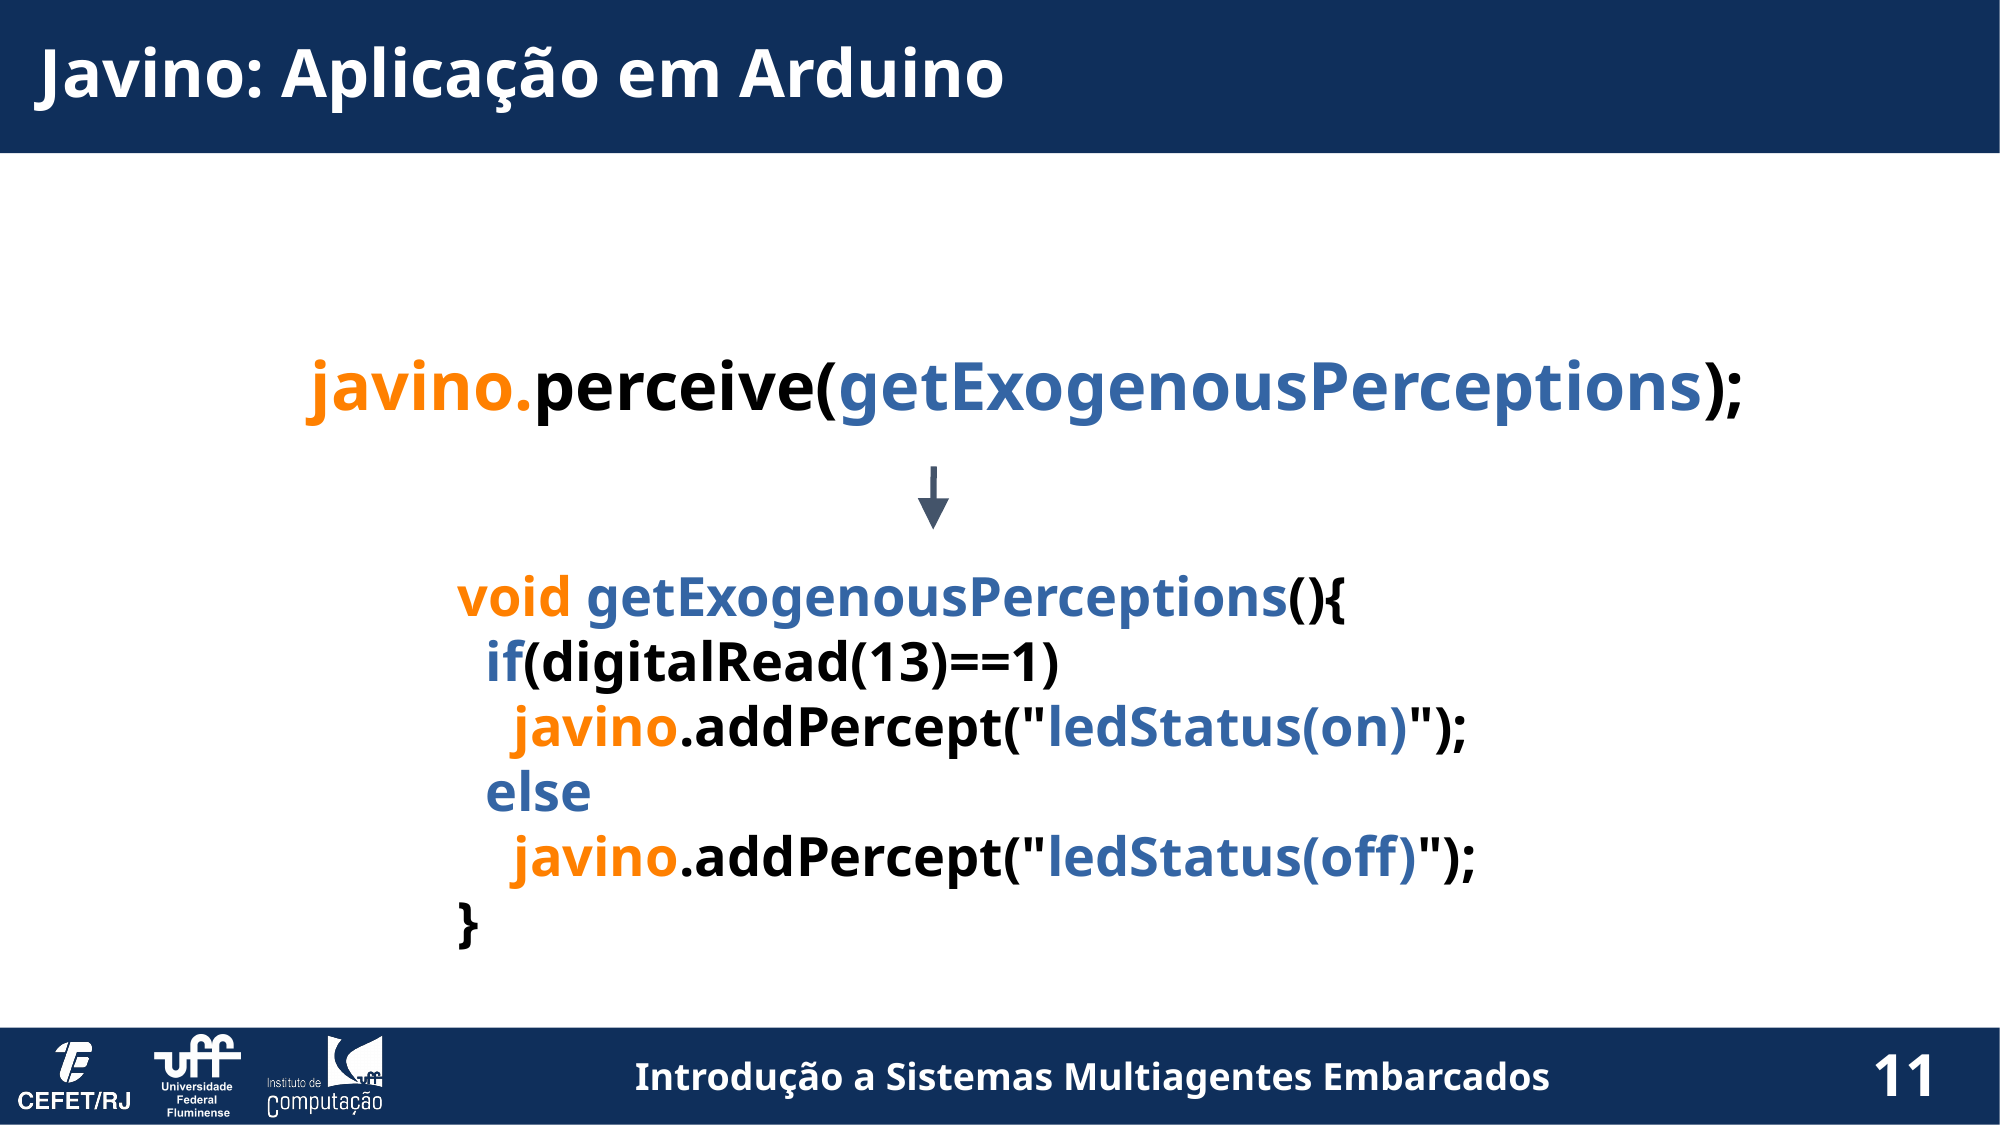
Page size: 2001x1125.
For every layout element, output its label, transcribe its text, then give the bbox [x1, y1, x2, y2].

picture [265, 1033, 384, 1118]
text_box javino.perceive(getExogenousPerceptions); [296, 336, 1778, 432]
text_box void getExogenousPerceptions(){ if(digitalRead(13)==1) javino.addPercept("ledStatus(on)"); else javino.addPercept("ledStatus(off)"); } [442, 555, 1624, 998]
picture [18, 1021, 130, 1125]
picture [153, 1033, 242, 1122]
text_box Javino: Aplicação em Arduino [25, 23, 2000, 119]
